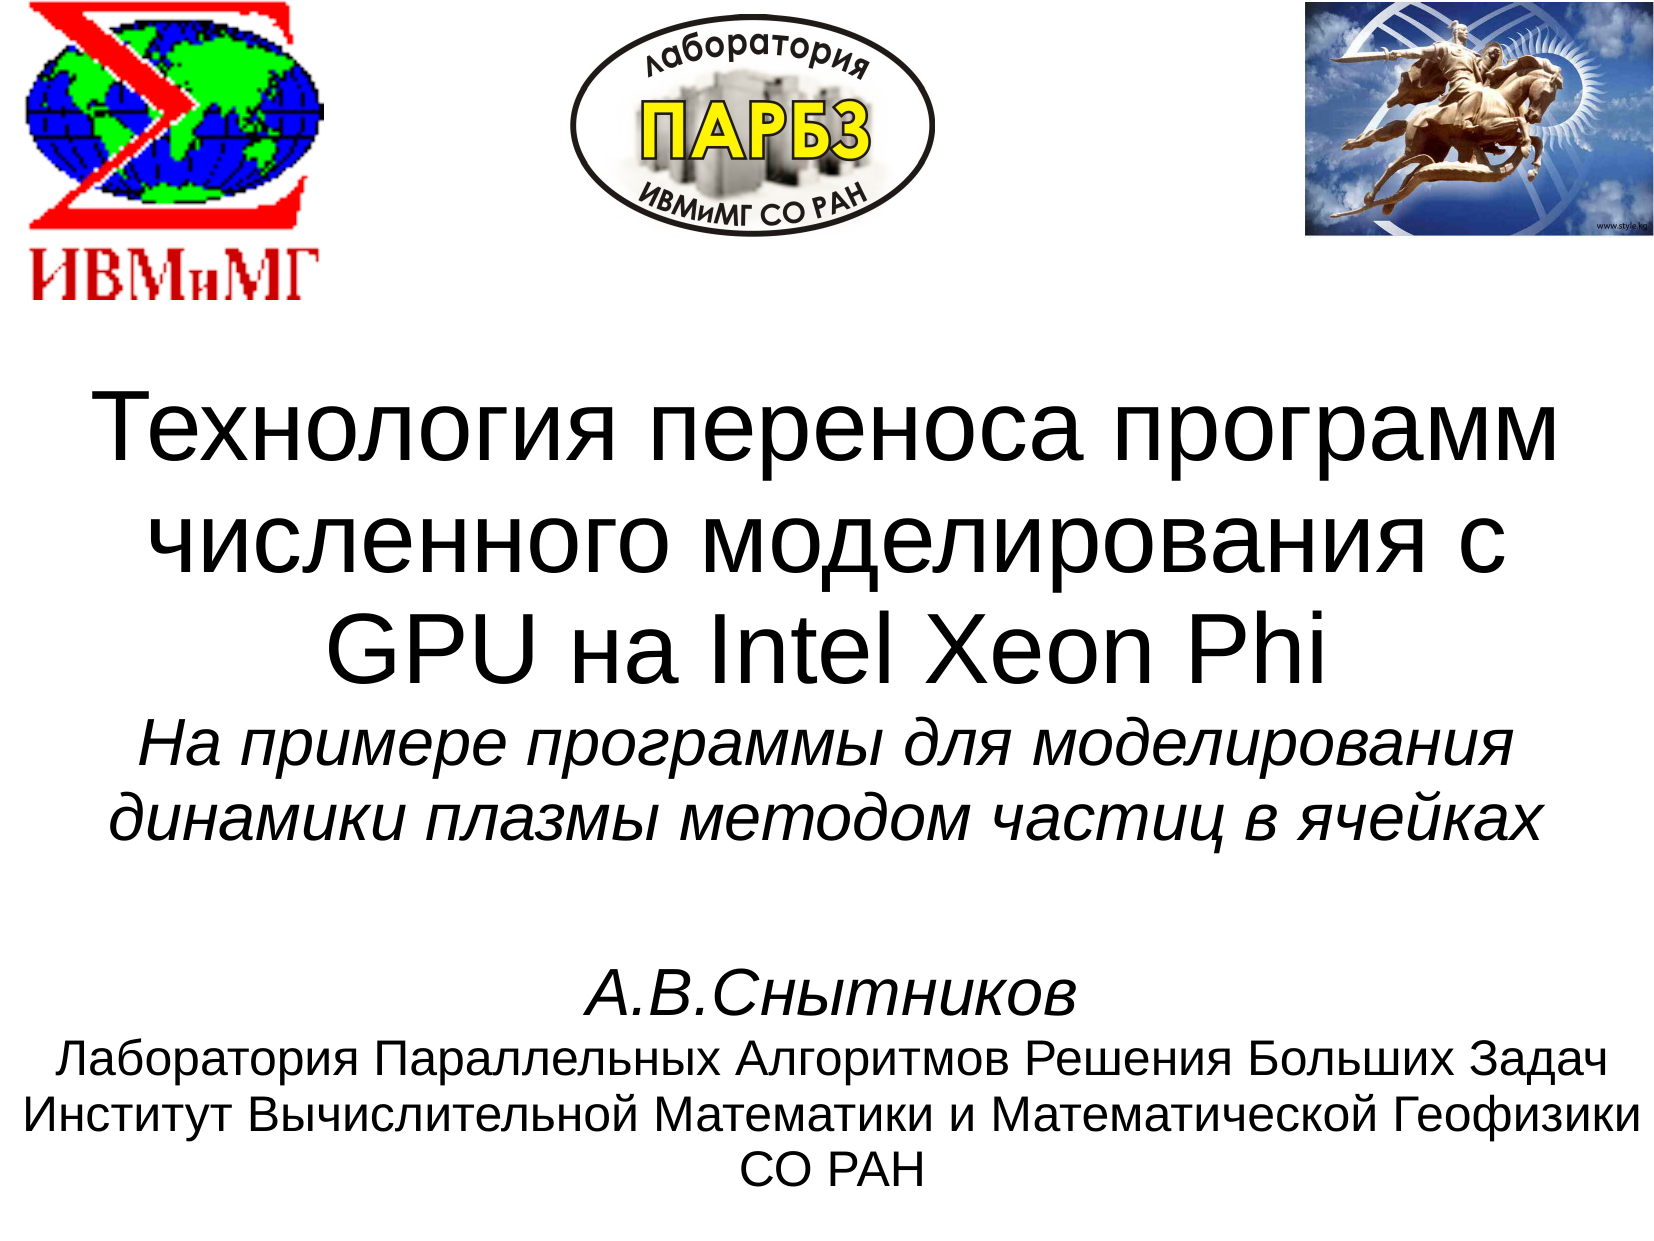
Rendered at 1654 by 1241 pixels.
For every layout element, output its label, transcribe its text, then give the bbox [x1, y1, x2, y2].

text_box А.В.Снытников Лаборатория Параллельных Алгоритмов Решения Больших Задач Институт Вычислительной Математики и Математической Геофизики СО РАН [0, 954, 1654, 1199]
picture [23, 0, 324, 300]
subtitle Технология переноса программ численного моделирования с GPU на Intel Xeon Phi На примере программы для моделирования динамики плазмы методом частиц в ячейках [82, 290, 1571, 954]
picture [1305, 2, 1654, 240]
picture [570, 14, 935, 237]
